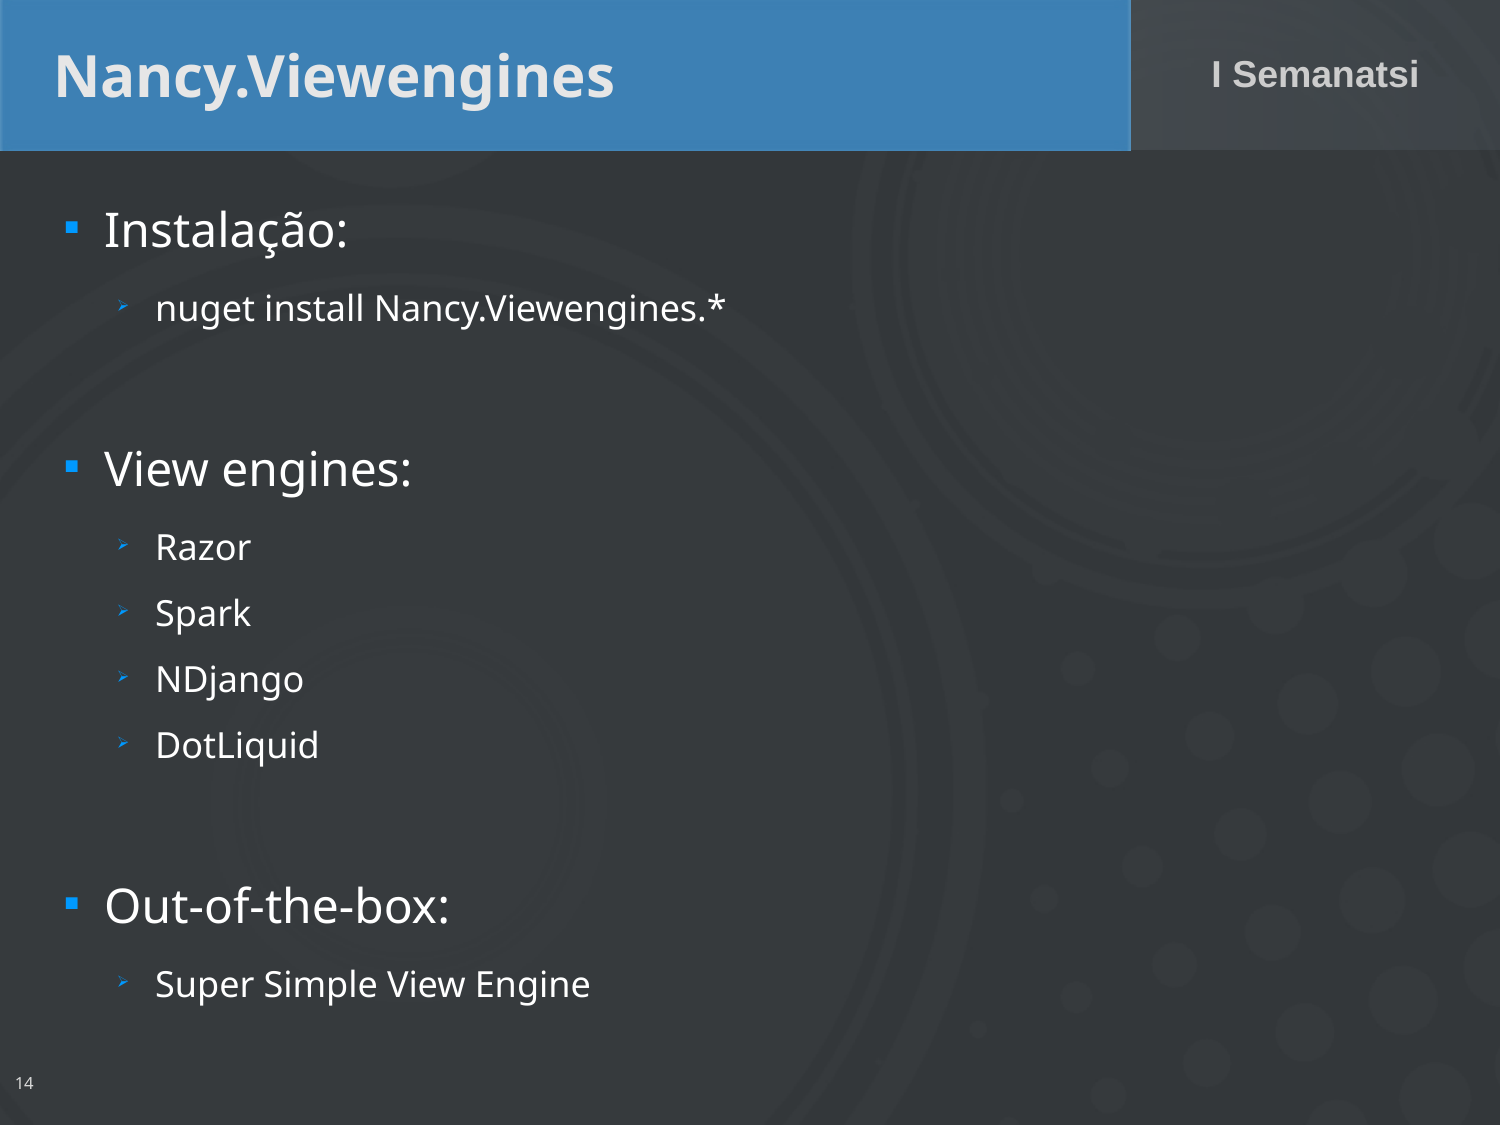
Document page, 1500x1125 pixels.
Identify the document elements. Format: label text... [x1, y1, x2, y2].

picture [0, 0, 1500, 1125]
list Instalação: nuget install Nancy.Viewengines.* View engines: Razor Spark NDjango DotLiquid Out-of-the-box: Super Simple View Engine [53, 196, 1447, 1016]
title Nancy.Viewengines [53, 0, 1128, 149]
